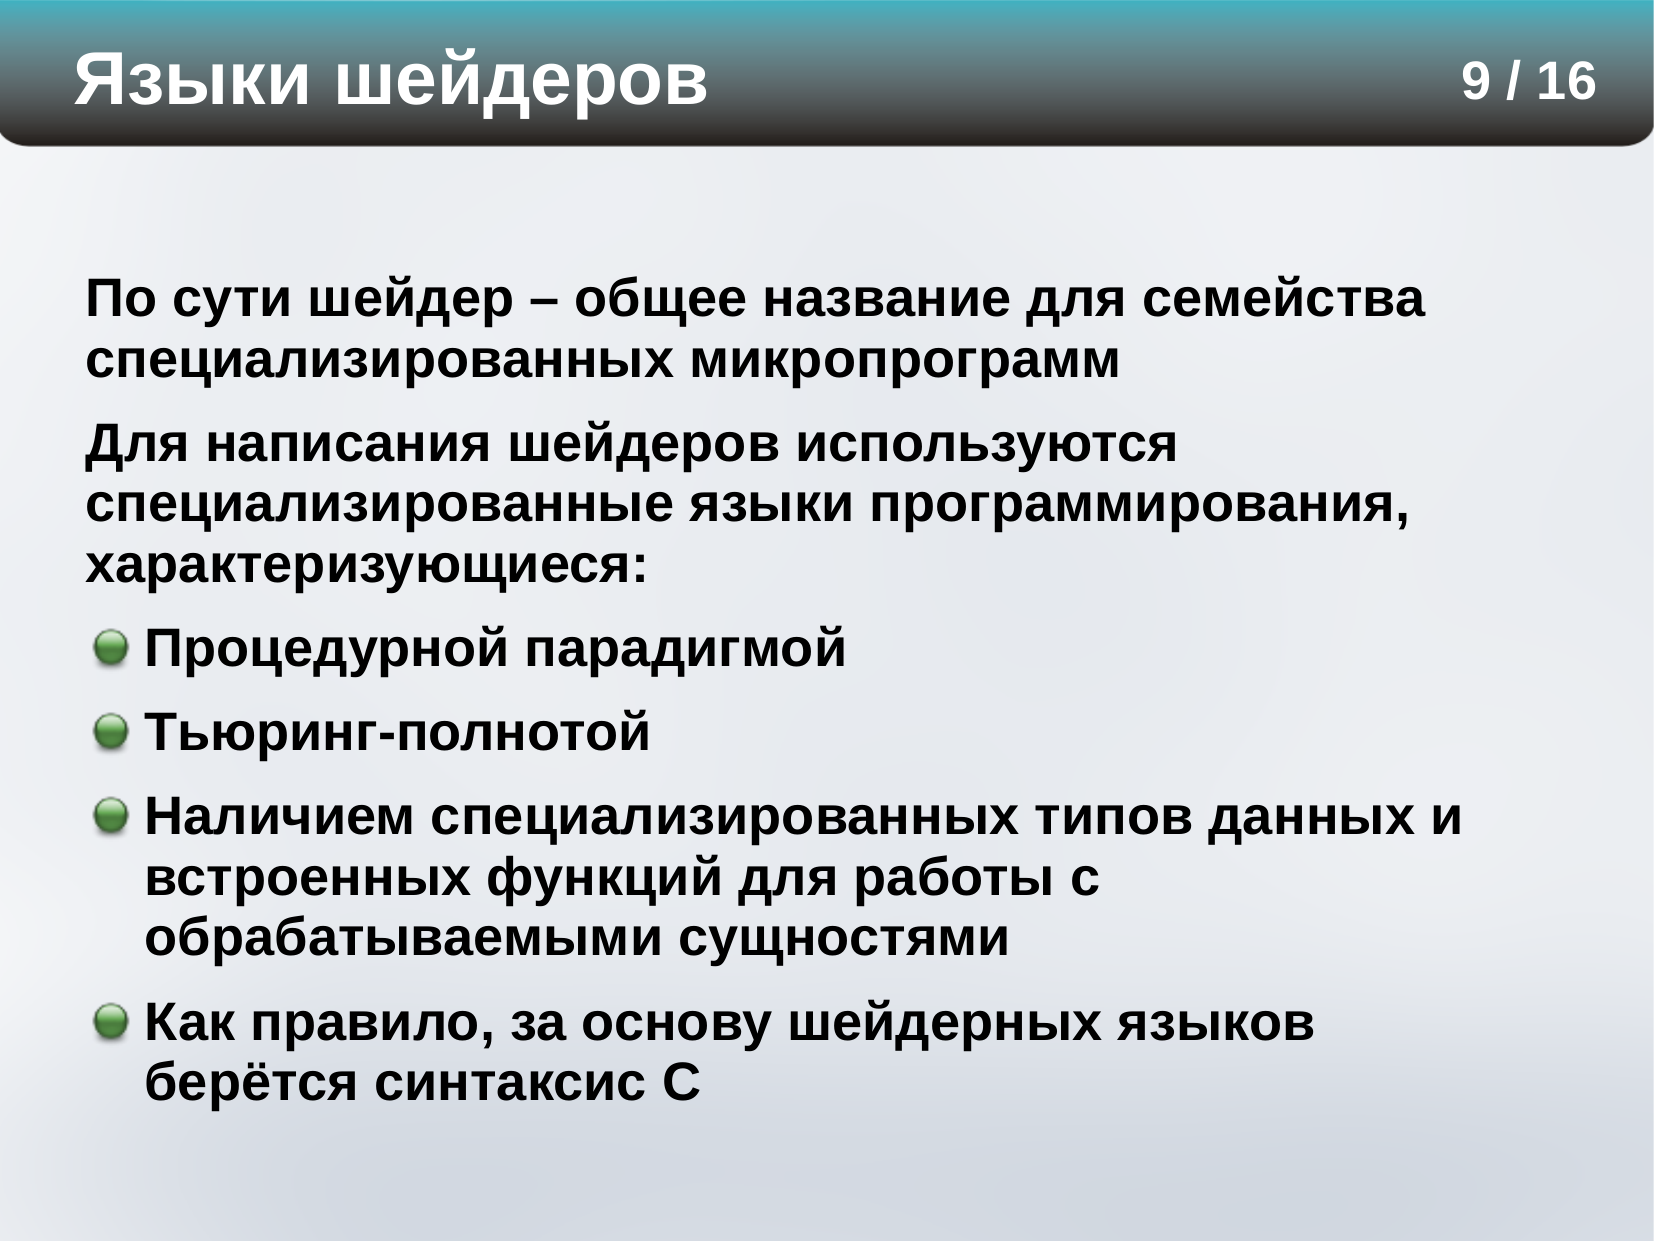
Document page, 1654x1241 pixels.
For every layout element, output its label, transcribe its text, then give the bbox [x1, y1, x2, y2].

picture [0, 0, 1654, 1241]
text_box Языки шейдеров [59, 29, 1418, 129]
text_box <number> / 16 [1446, 42, 1654, 179]
text_box По сути шейдер – общее название для семейства специализированных микропрограмм Для написания шейдеров используются специализированные языки программирования, характеризующиеся: Процедурной парадигмой Тьюринг-полнотой Наличием специализированных типов данных и встроенных функций для работы с обрабатываемыми сущностями Как правило, за основу шейдерных языков берётся синтаксис C [70, 260, 1506, 1120]
